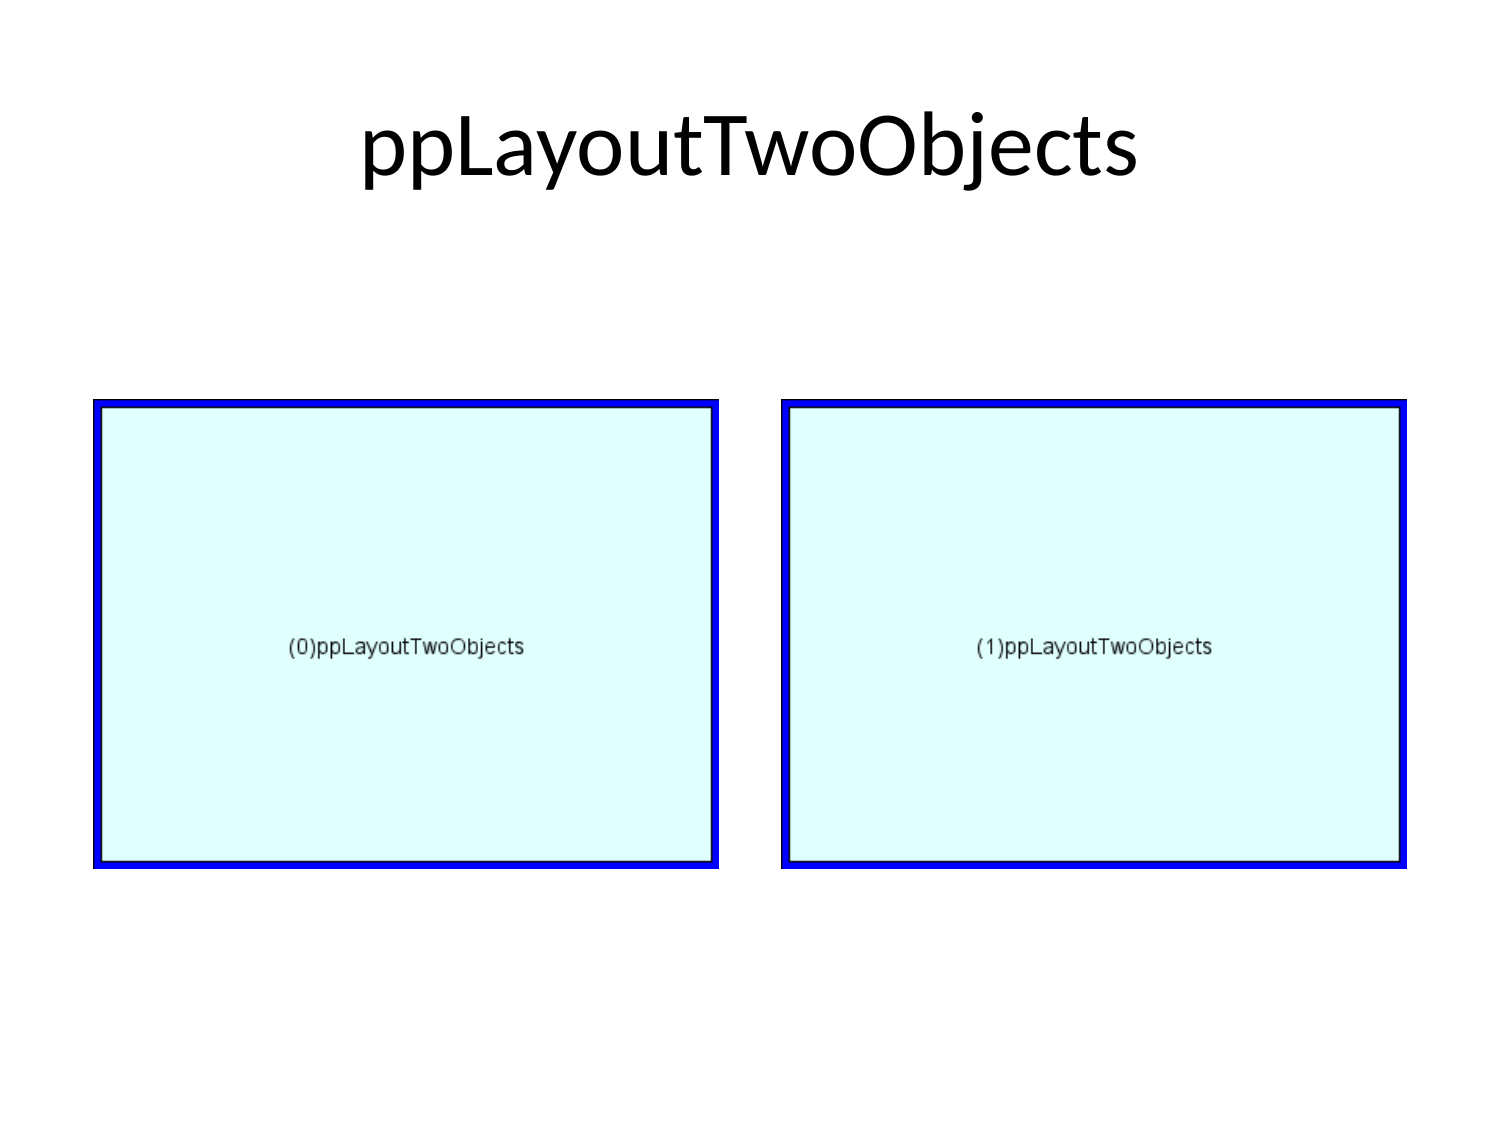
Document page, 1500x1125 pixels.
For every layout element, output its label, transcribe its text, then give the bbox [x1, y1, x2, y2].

title ppLayoutTwoObjects [75, 45, 1426, 233]
picture [781, 399, 1407, 869]
picture [93, 399, 719, 869]
